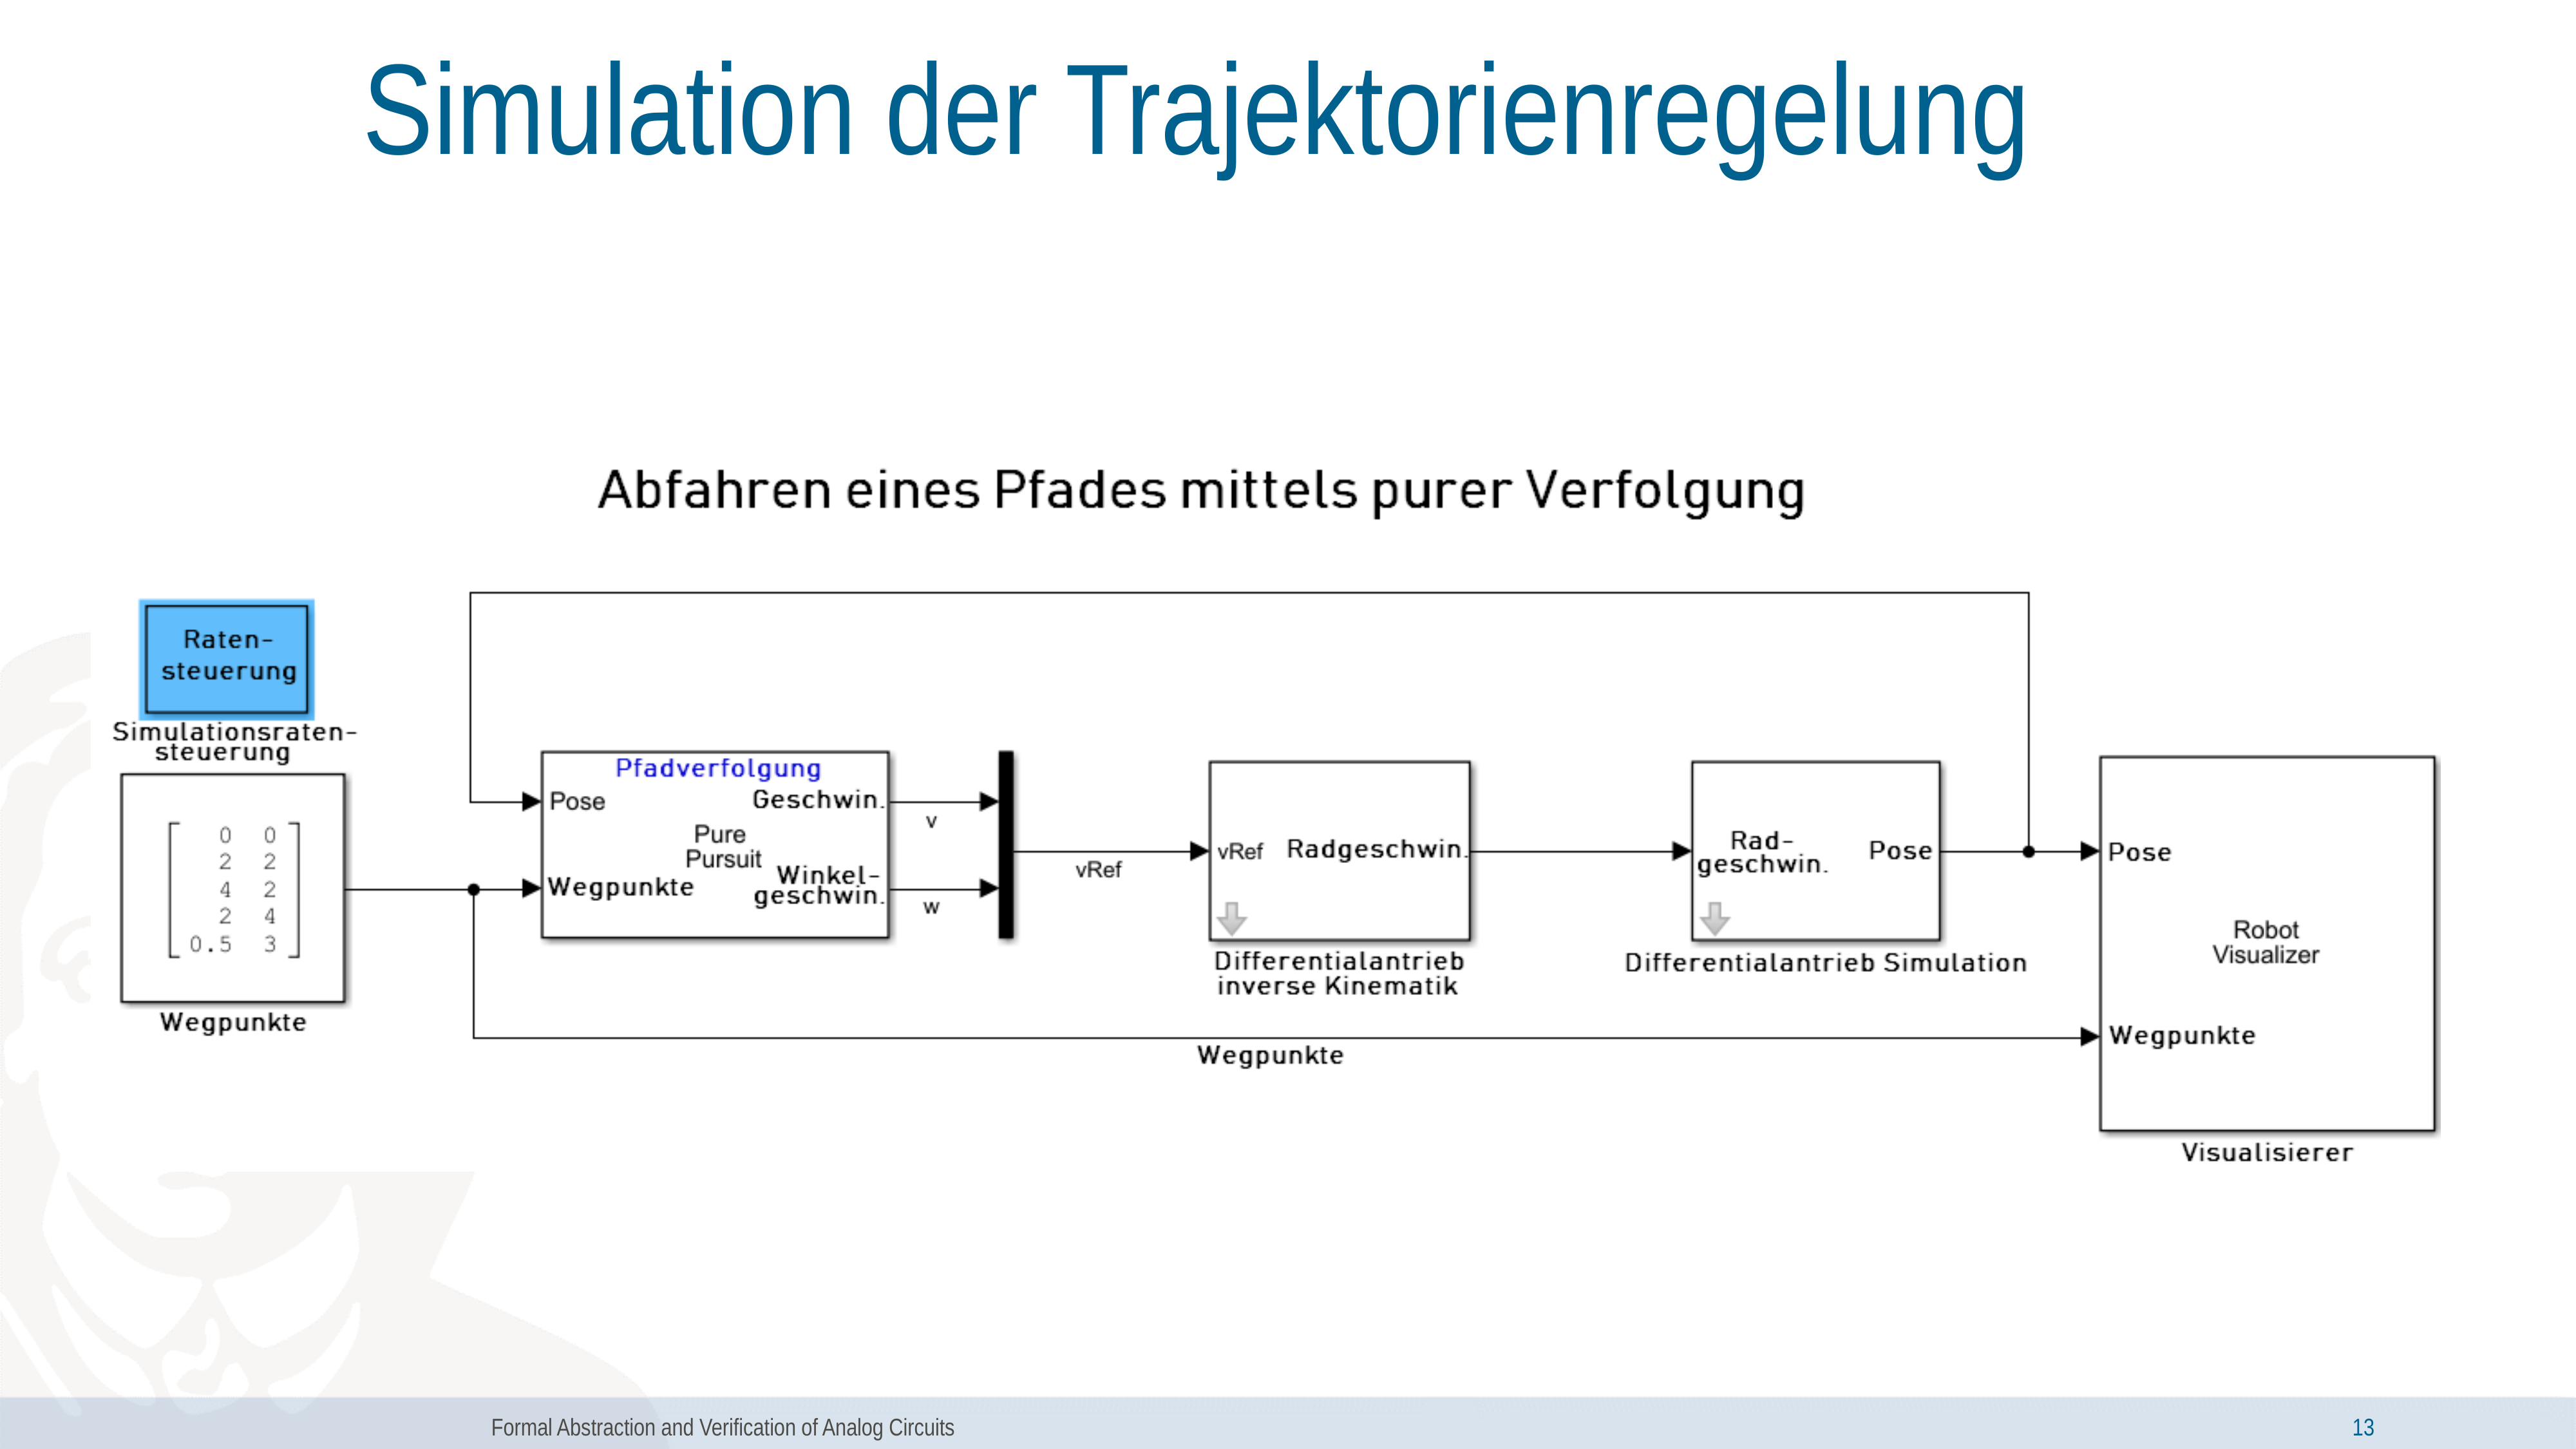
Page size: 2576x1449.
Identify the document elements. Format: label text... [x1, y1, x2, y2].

picture [0, 0, 2576, 1449]
footer Formal Abstraction and Verification of Analog Circuits [481, 1407, 2277, 1444]
title Simulation der Trajektorienregelung [200, 21, 2194, 173]
slide_number <Nummer> [2342, 1407, 2537, 1430]
